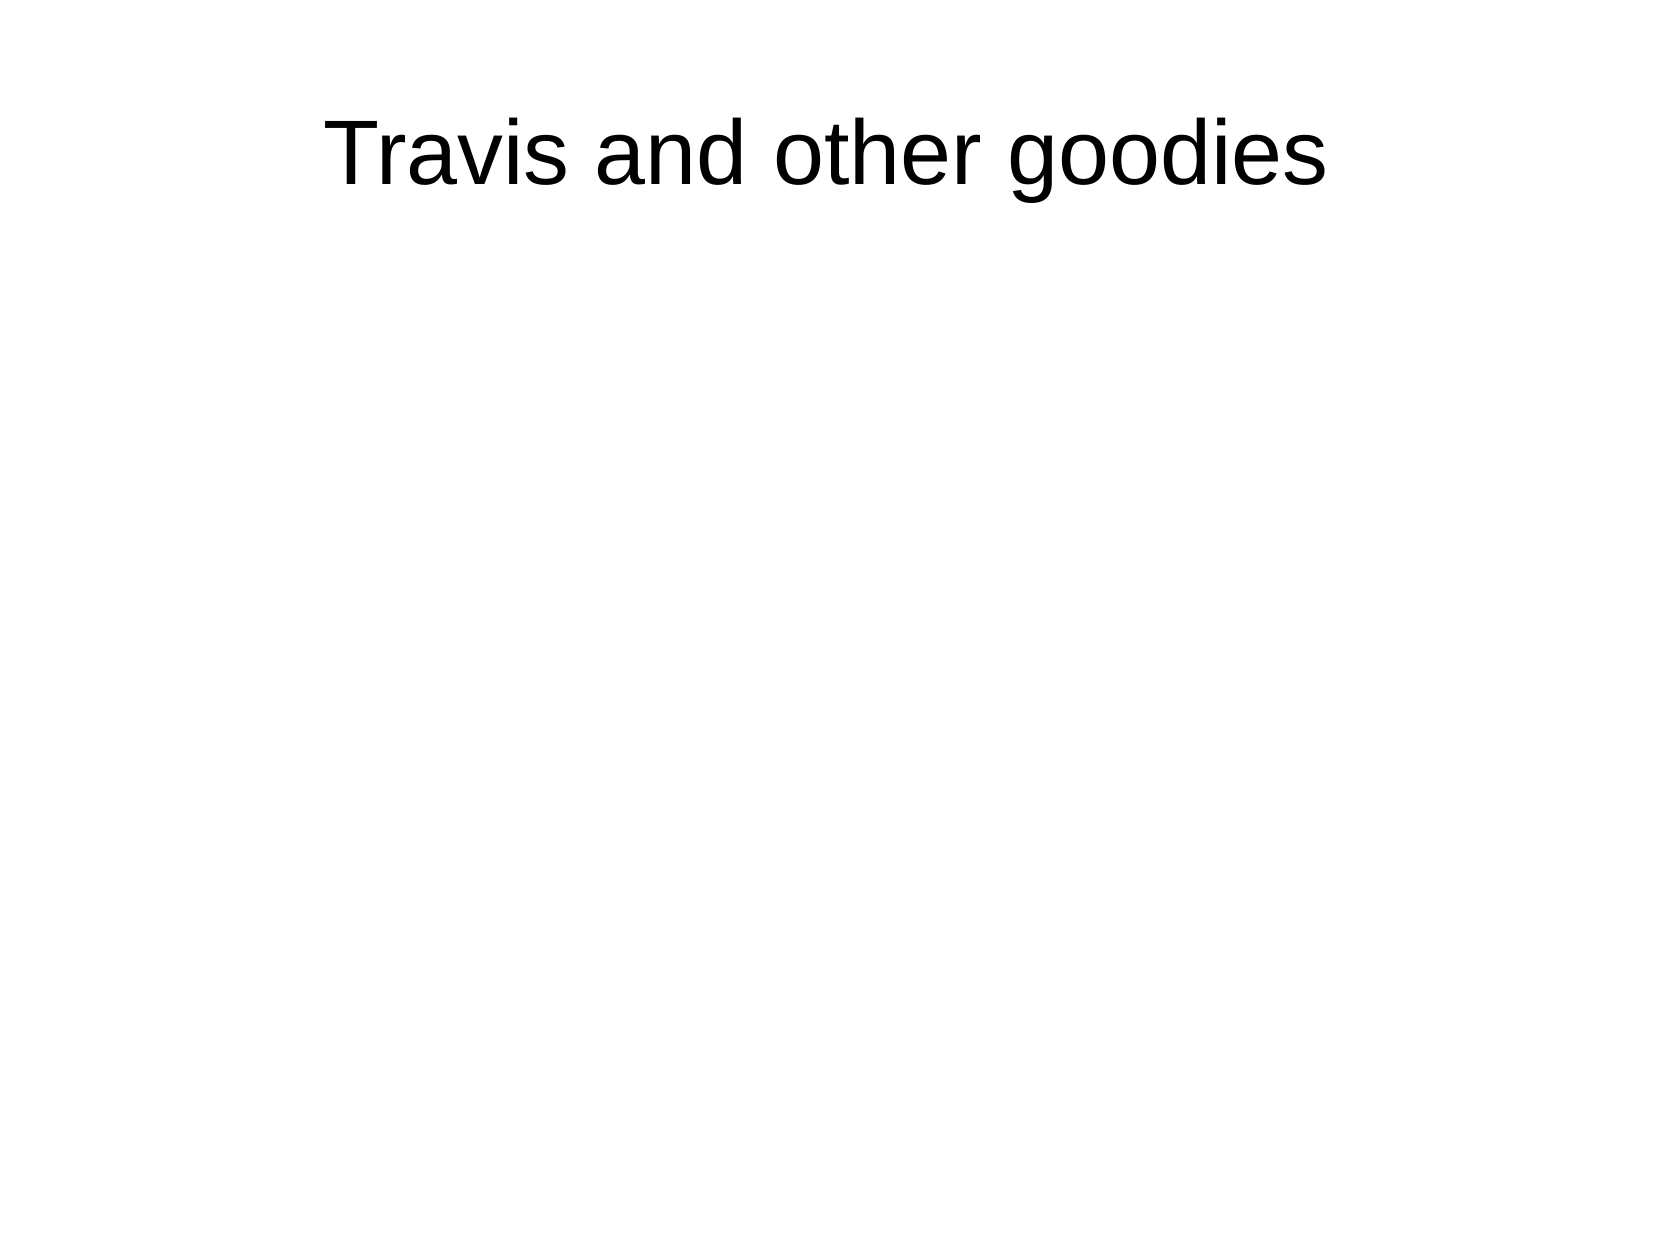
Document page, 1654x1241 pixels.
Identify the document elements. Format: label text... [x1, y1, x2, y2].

title Travis and other goodies [82, 49, 1571, 257]
